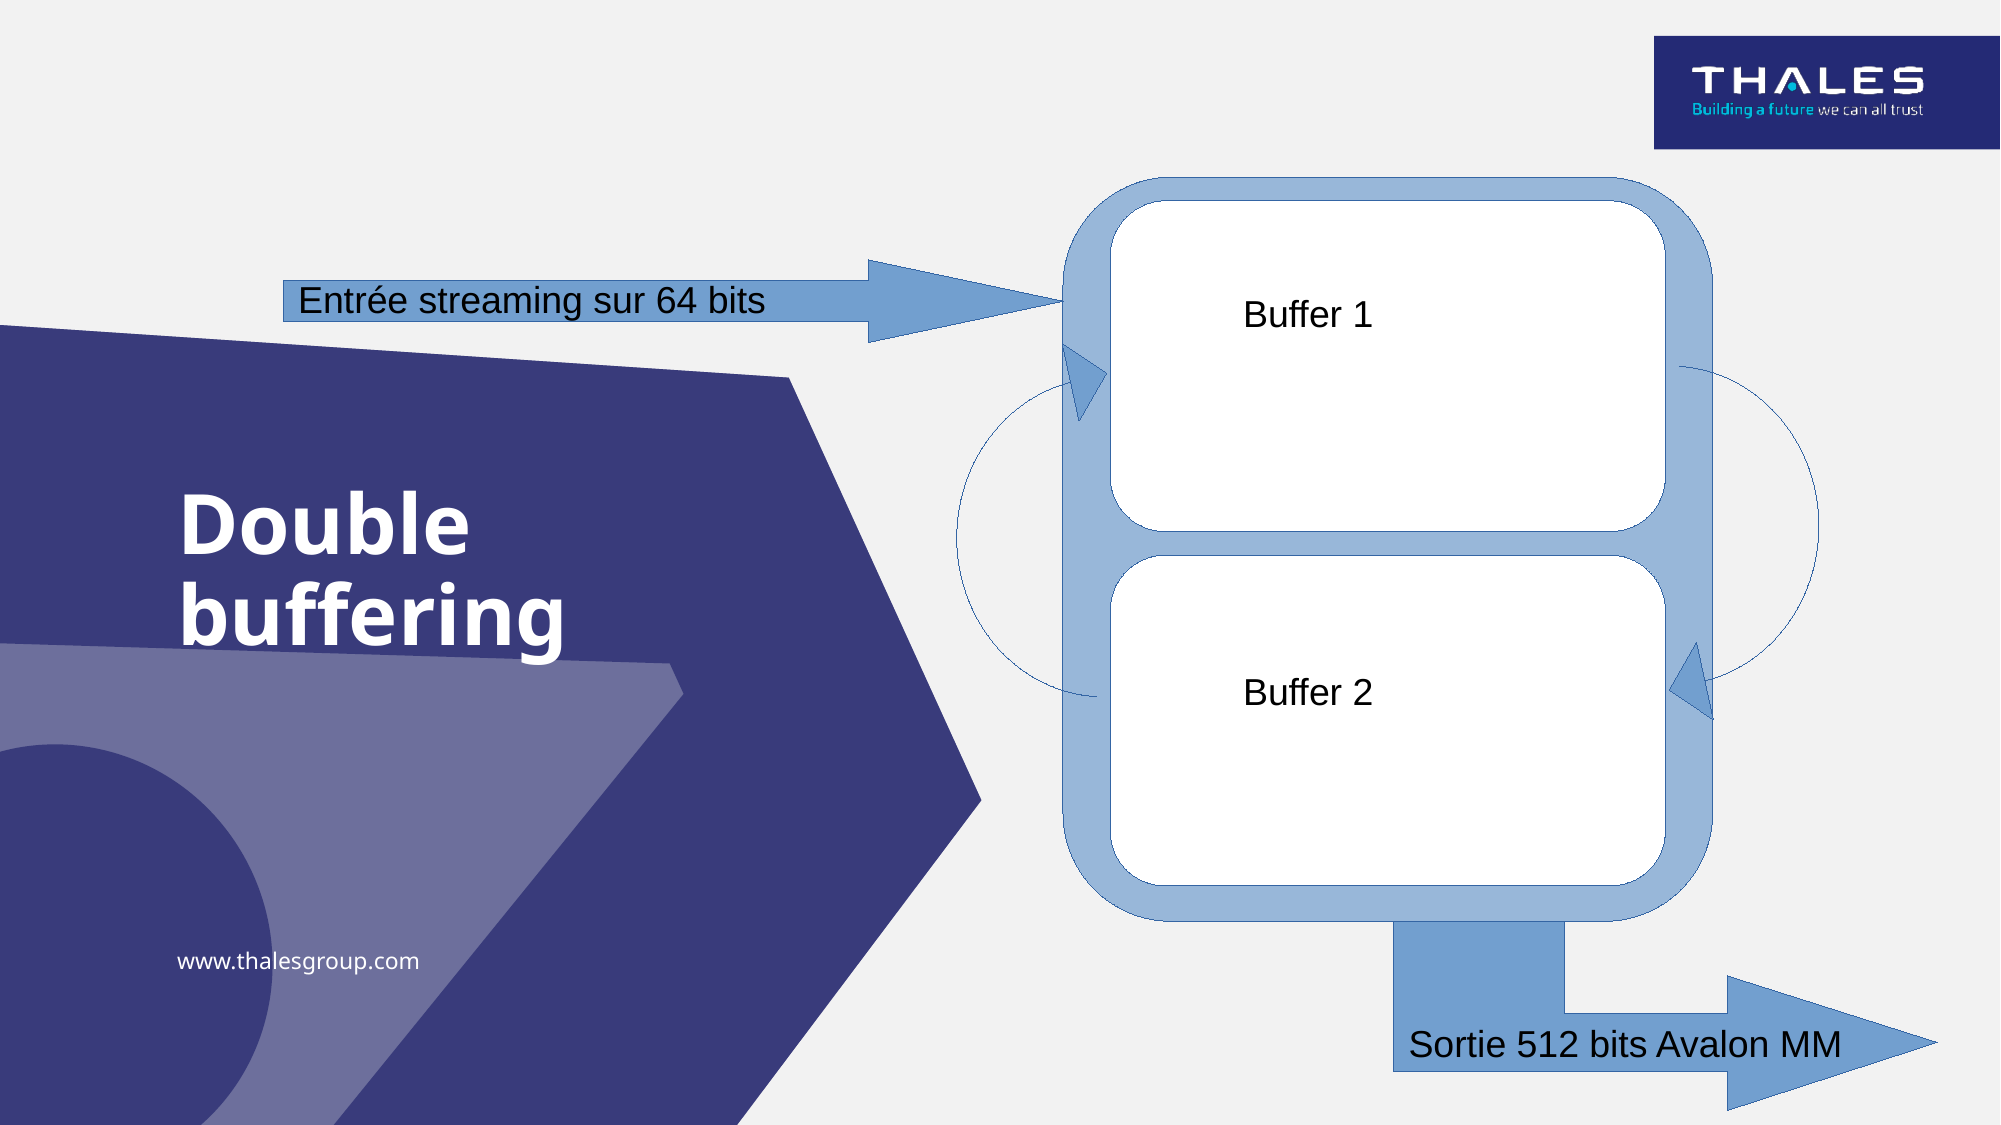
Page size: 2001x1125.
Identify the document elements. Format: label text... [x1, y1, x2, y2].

text_box Entrée streaming sur 64 bits [283, 271, 815, 329]
title Double buffering [177, 436, 803, 710]
text_box Sortie 512 bits Avalon MM [1393, 1015, 1997, 1073]
text_box Buffer 2 [1228, 663, 1501, 721]
text_box Buffer 1 [1228, 285, 1501, 343]
text_box [1727, 1073, 1843, 1111]
text_box [815, 177, 1851, 1015]
picture [1670, 41, 1945, 145]
